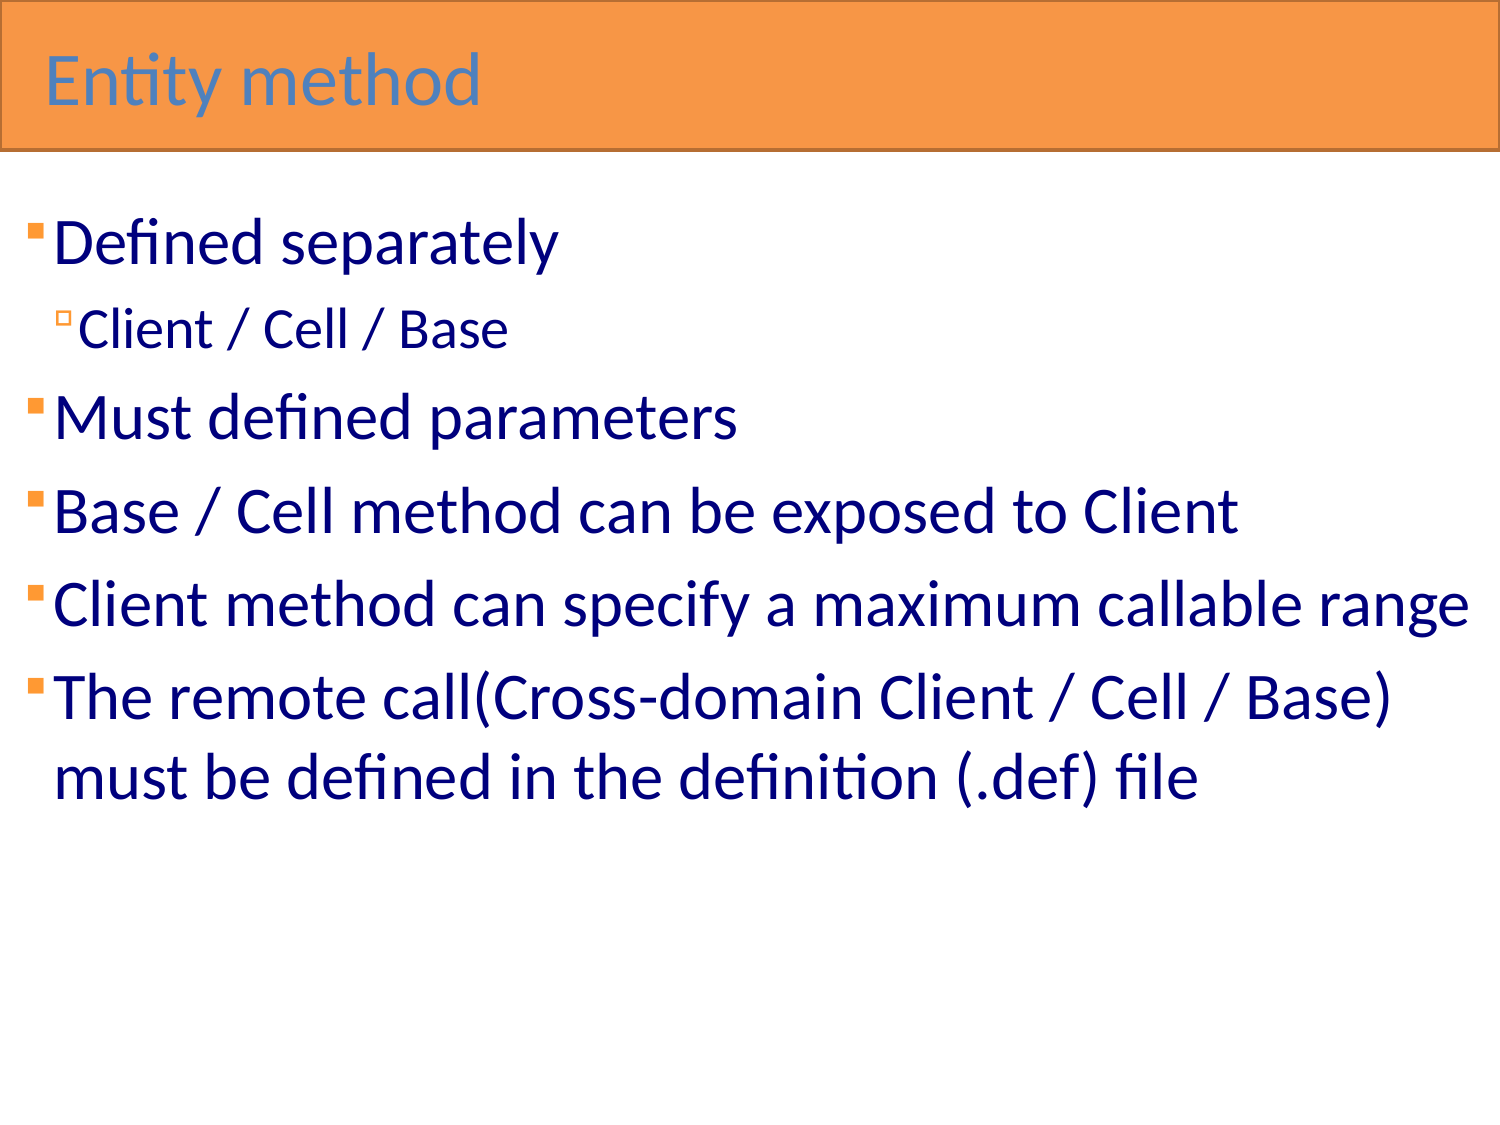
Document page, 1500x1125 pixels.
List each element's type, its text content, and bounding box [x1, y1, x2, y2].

text_box Defined separately Client / Cell / Base Must defined parameters Base / Cell method can be exposed to Client Client method can specify a maximum callable range The remote call(Cross-domain Client / Cell / Base) must be defined in the definition (.def) file [14, 196, 1500, 965]
title Entity method [29, 21, 1483, 129]
text_box [0, 0, 1500, 150]
